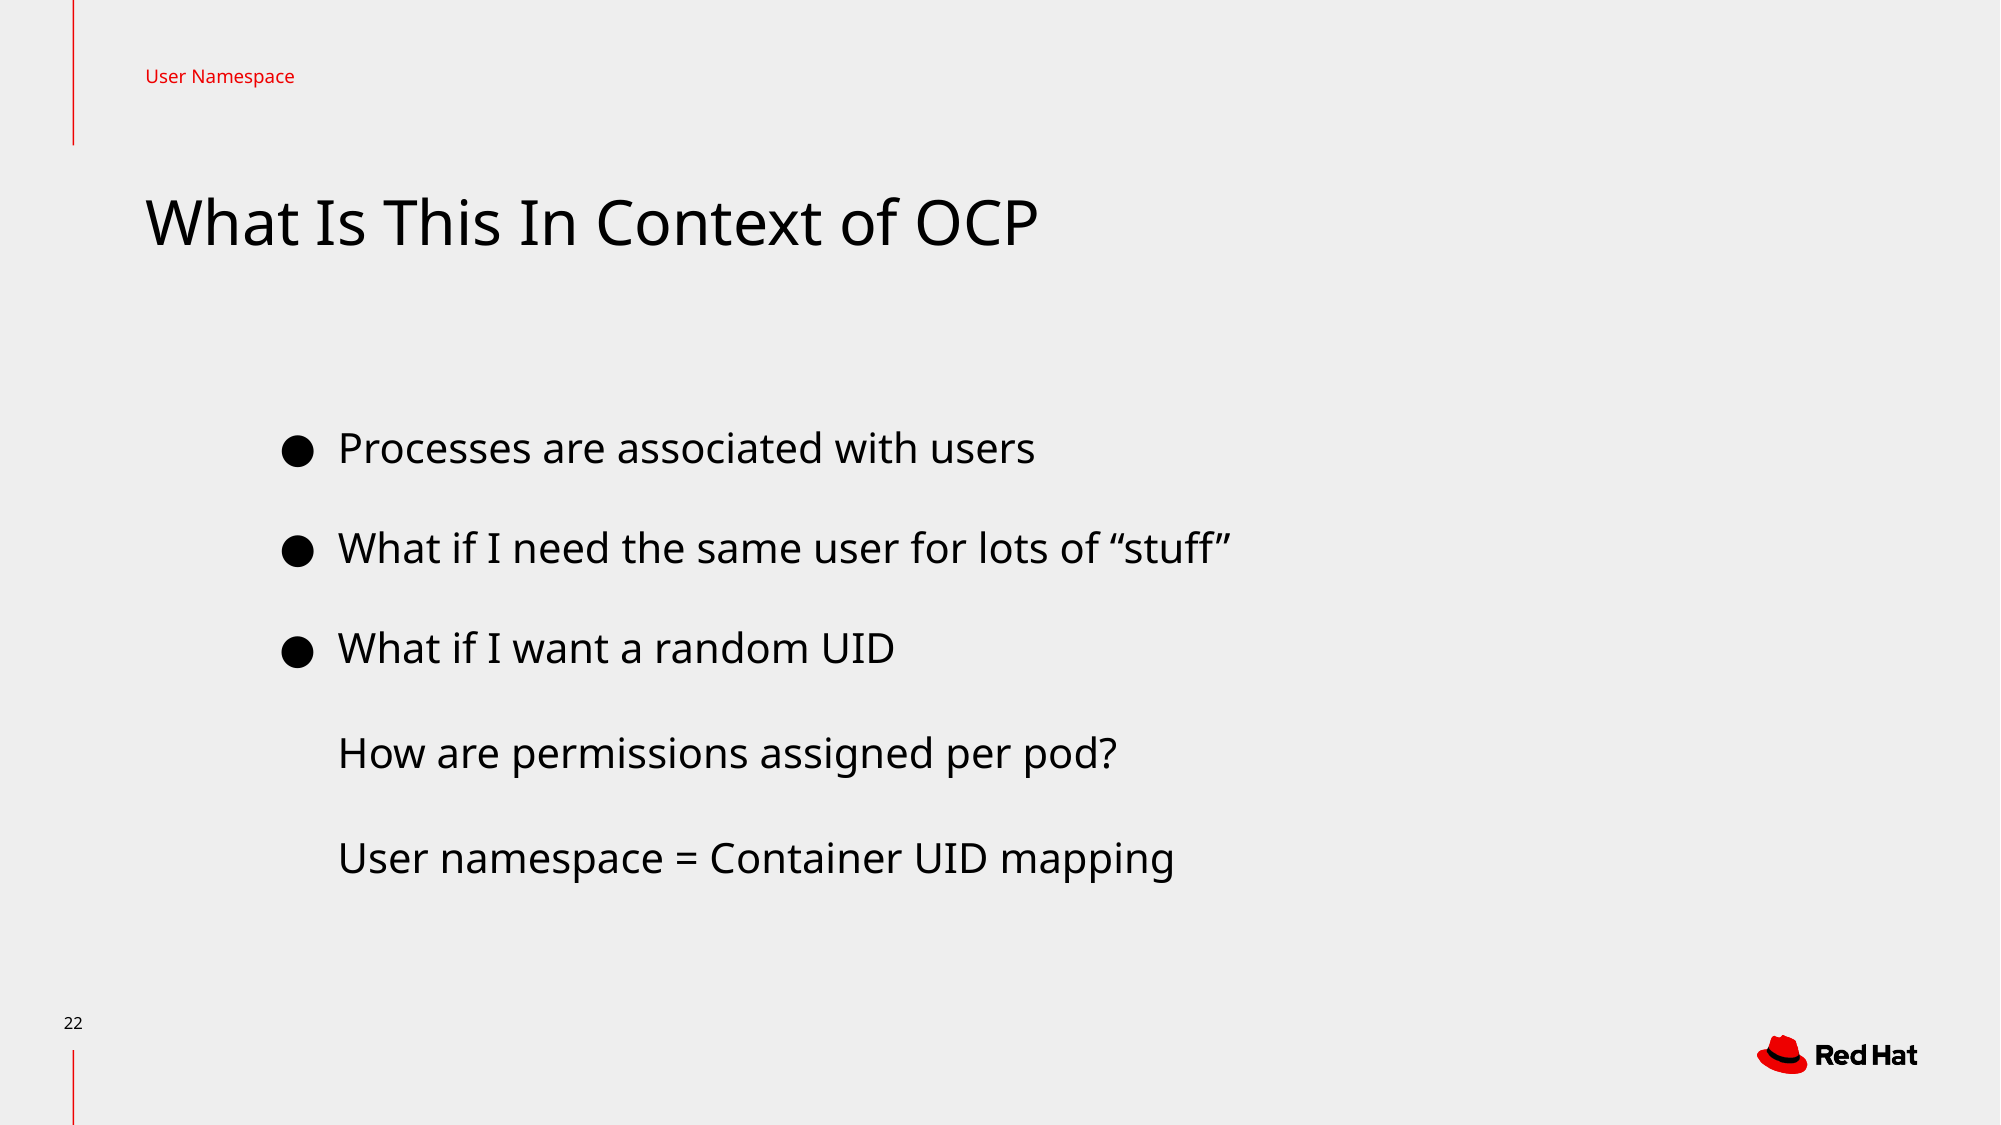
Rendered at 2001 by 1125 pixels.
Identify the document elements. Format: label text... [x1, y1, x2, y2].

subtitle User Namespace [73, 9, 919, 143]
picture [1757, 1035, 1918, 1074]
title What if I want a random UID How are permissions assigned per pod? User namespace = Container UID mapping [262, 567, 1832, 962]
title What if I need the same user for lots of “stuff” [262, 466, 1832, 543]
slide_number <number> [13, 1012, 134, 1036]
title What Is This In Context of OCP [73, 156, 1713, 269]
title Processes are associated with users [262, 366, 1832, 443]
